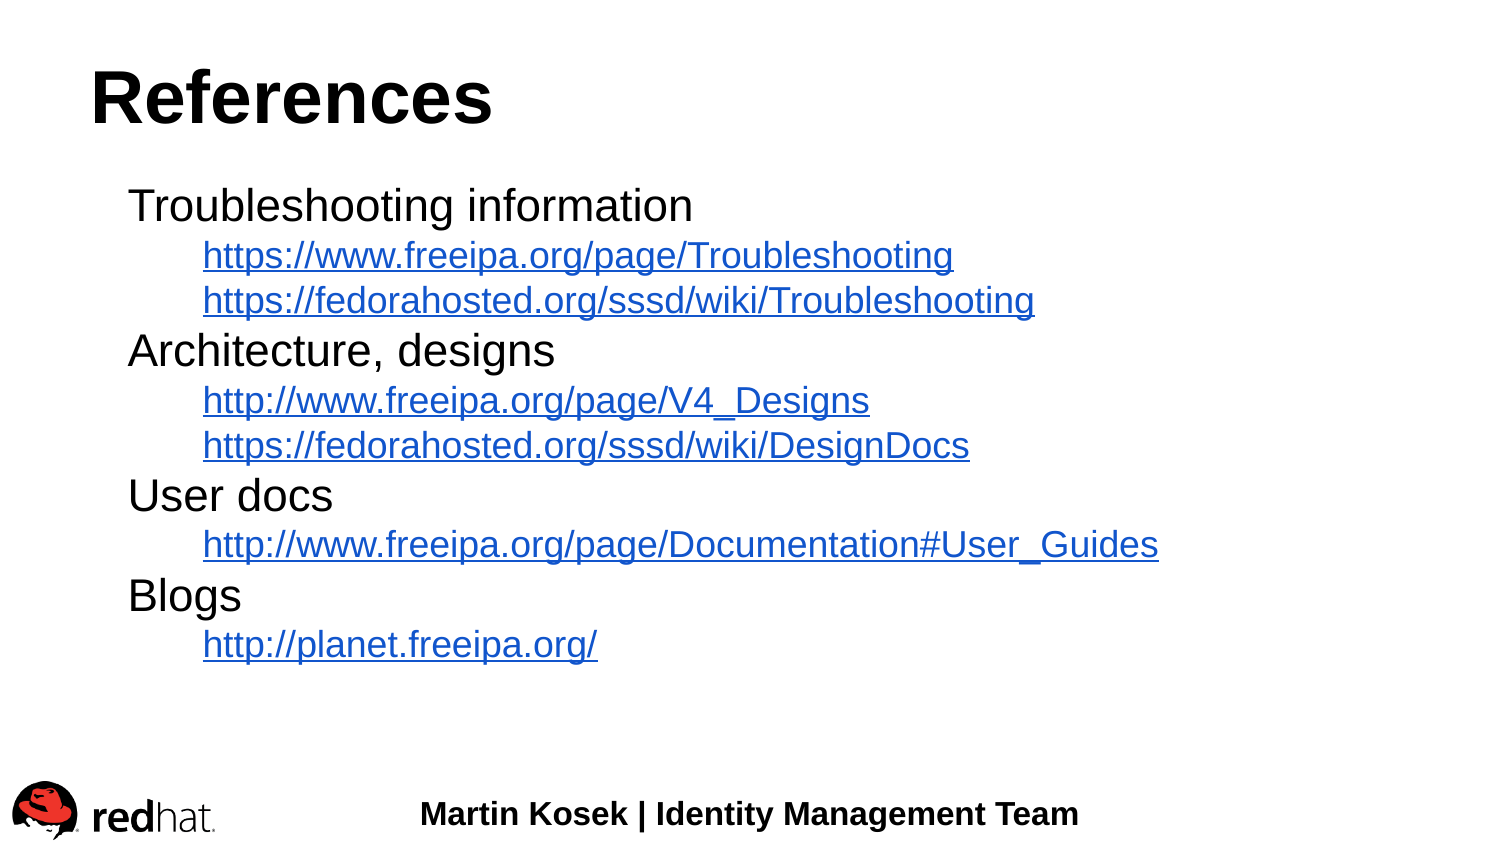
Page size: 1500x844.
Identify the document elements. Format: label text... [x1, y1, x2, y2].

title References [75, 12, 1425, 154]
list Troubleshooting information https://www.freeipa.org/page/Troubleshooting https://fedorahosted.org/sssd/wiki/Troubleshooting Architecture, designs http://www.freeipa.org/page/V4_Designs https://fedorahosted.org/sssd/wiki/DesignDocs User docs http://www.freeipa.org/page/Documentation#User_Guides Blogs http://planet.freeipa.org/ [75, 160, 1425, 780]
picture [12, 781, 215, 844]
